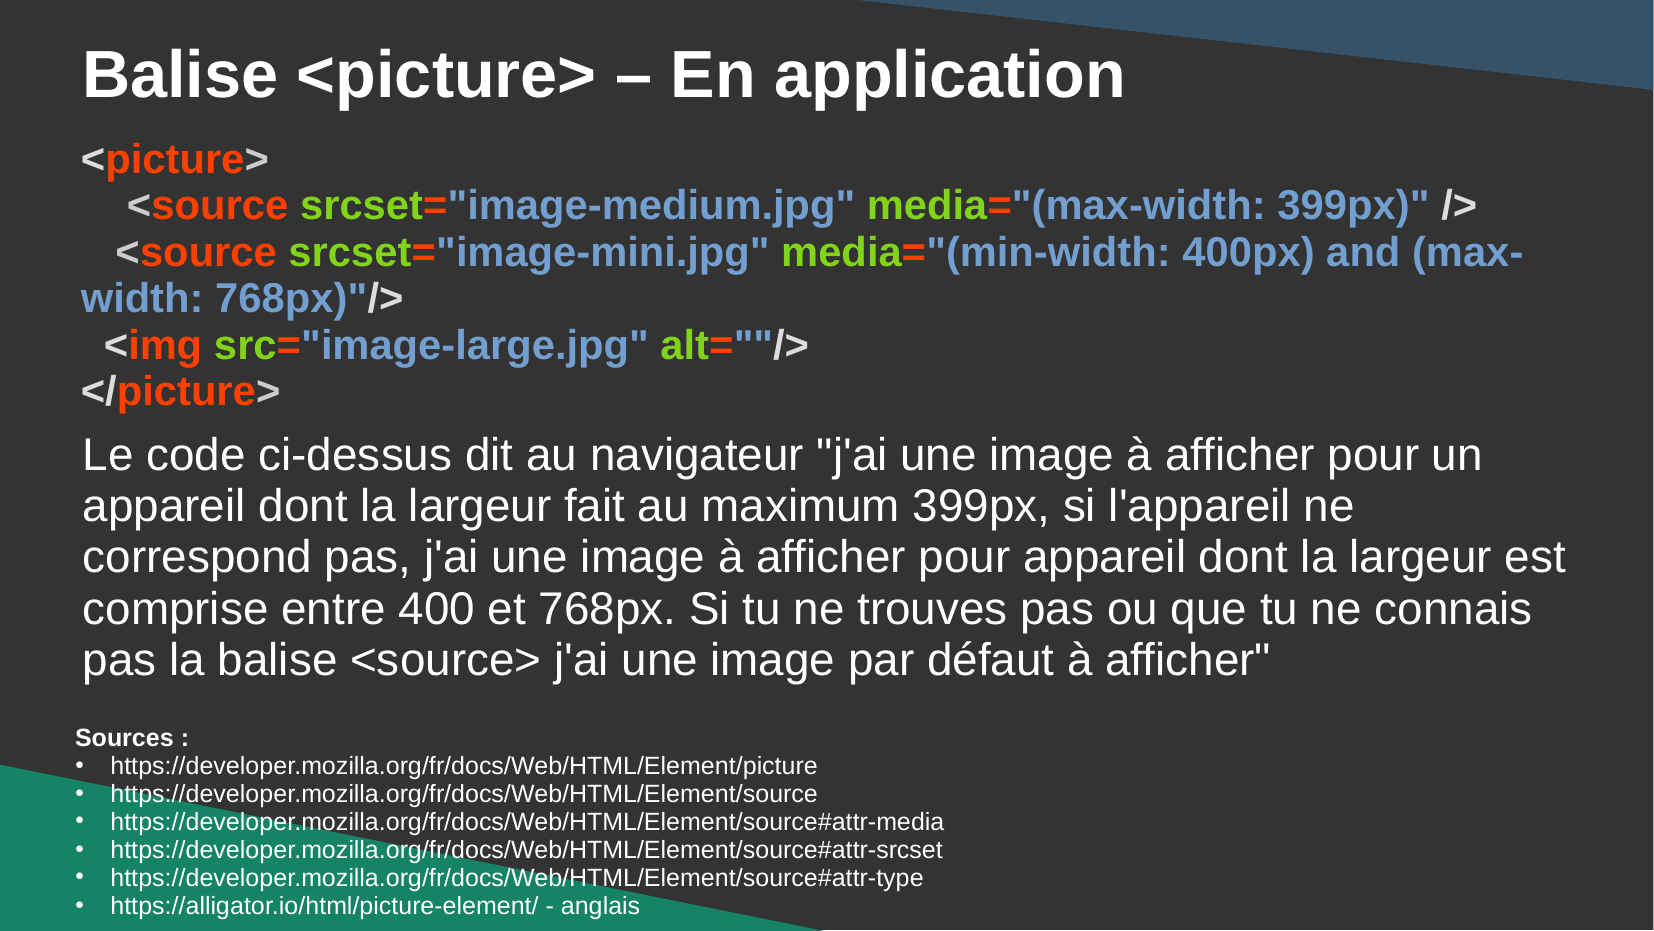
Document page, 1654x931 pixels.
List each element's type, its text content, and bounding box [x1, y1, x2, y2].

title Le code ci-dessus dit au navigateur "j'ai une image à afficher pour un appareil dont la largeur fait au maximum 399px, si l'appareil ne correspond pas, j'ai une image à afficher pour appareil dont la largeur est comprise entre 400 et 768px. Si tu ne trouves pas ou que tu ne connais pas la balise <source> j'ai une image par défaut à afficher" [82, 428, 1571, 686]
text_box [0, 764, 825, 931]
text_box [857, 0, 1654, 90]
list <picture> <source srcset="image-medium.jpg" media="(max-width: 399px)" /> <source srcset="image-mini.jpg" media="(min-width: 400px) and (max-width: 768px)"/> <img src="image-large.jpg" alt=""/> </picture> [80, 135, 1605, 426]
title Balise <picture> – En application [82, 37, 1571, 122]
text_box Sources : https://developer.mozilla.org/fr/docs/Web/HTML/Element/picture https://developer.mozilla.org/fr/docs/Web/HTML/Element/source https://developer.mozilla.org/fr/docs/Web/HTML/Element/source#attr-media https://developer.mozilla.org/fr/docs/Web/HTML/Element/source#attr-srcset https://developer.mozilla.org/fr/docs/Web/HTML/Element/source#attr-type https://alligator.io/html/picture-element/ - anglais [60, 716, 1546, 927]
